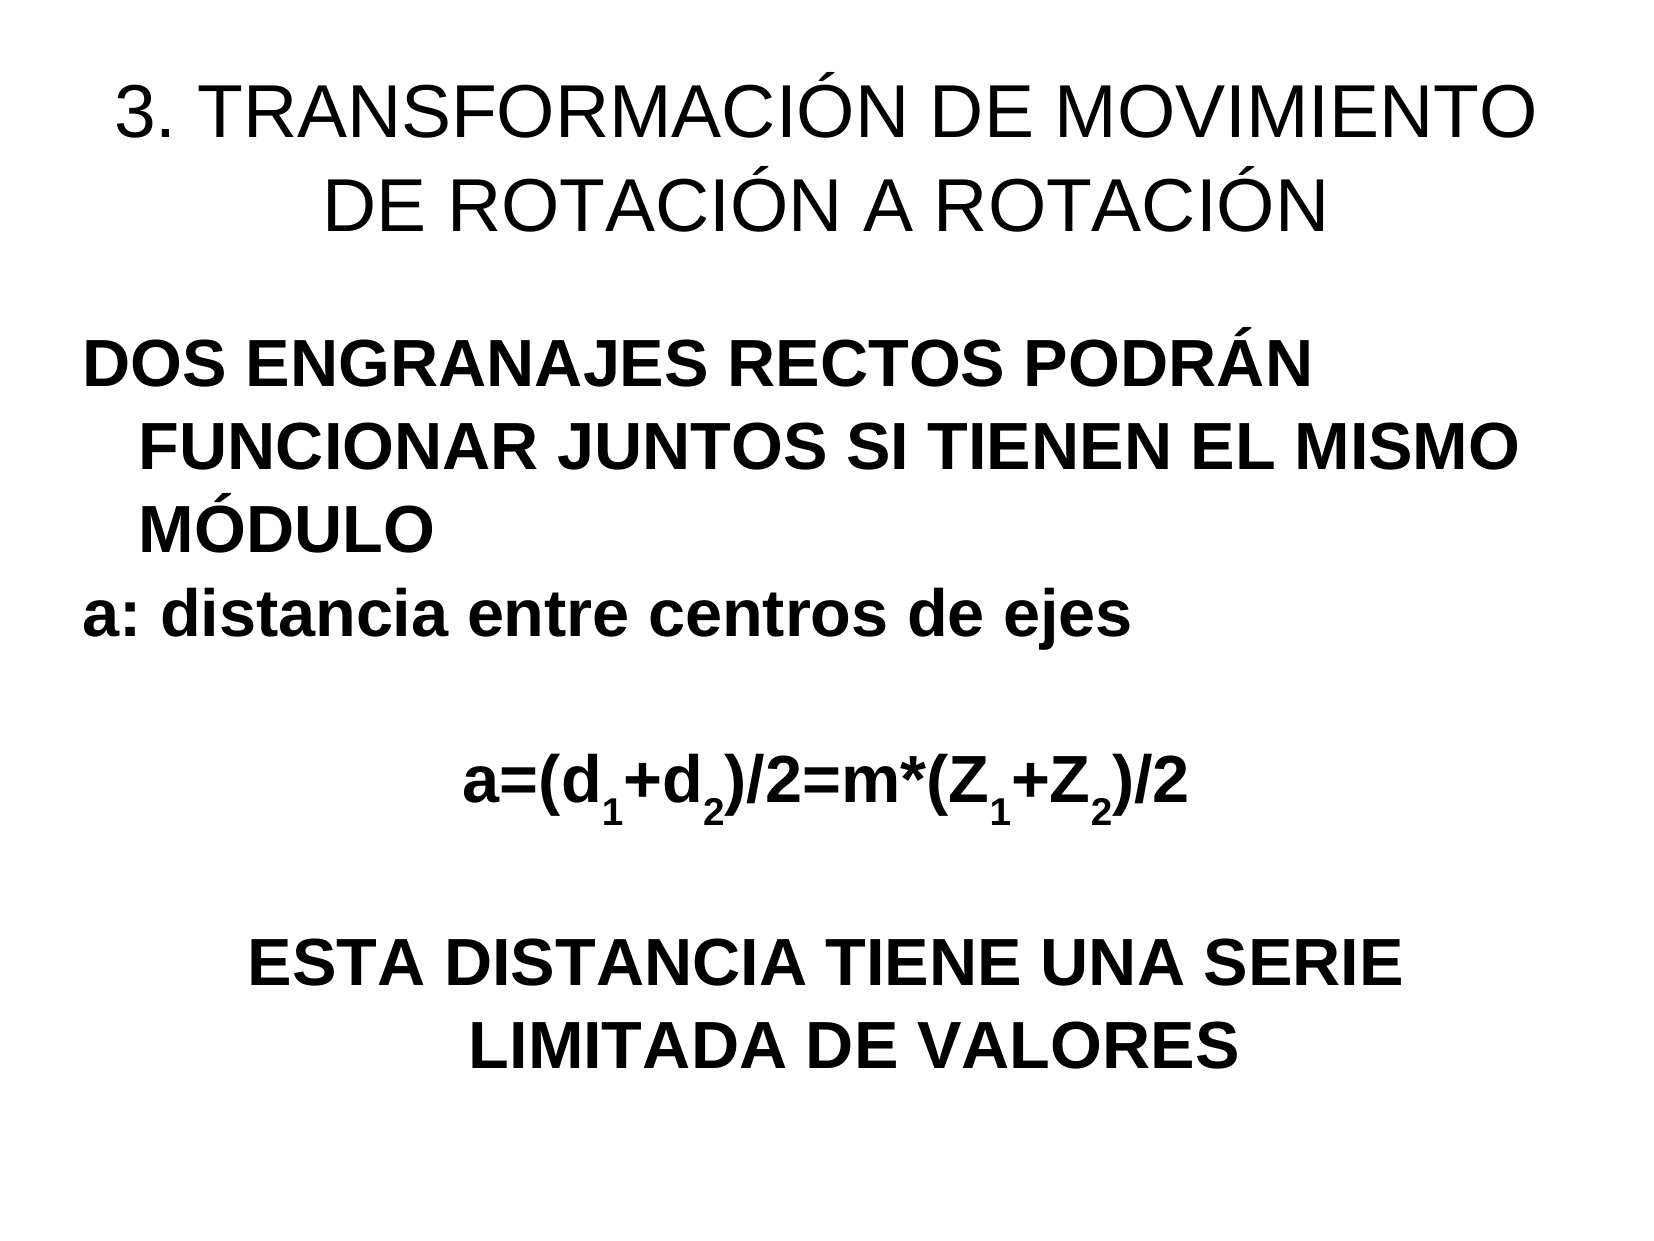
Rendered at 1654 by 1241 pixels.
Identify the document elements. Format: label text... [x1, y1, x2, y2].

title 3. TRANSFORMACIÓN DE MOVIMIENTO DE ROTACIÓN A ROTACIÓN [82, 45, 1571, 260]
subtitle DOS ENGRANAJES RECTOS PODRÁN FUNCIONAR JUNTOS SI TIENEN EL MISMO MÓDULO a: distancia entre centros de ejes a=(d1+d2)/2=m*(Z1+Z2)/2 ESTA DISTANCIA TIENE UNA SERIE LIMITADA DE VALORES [82, 297, 1571, 1102]
